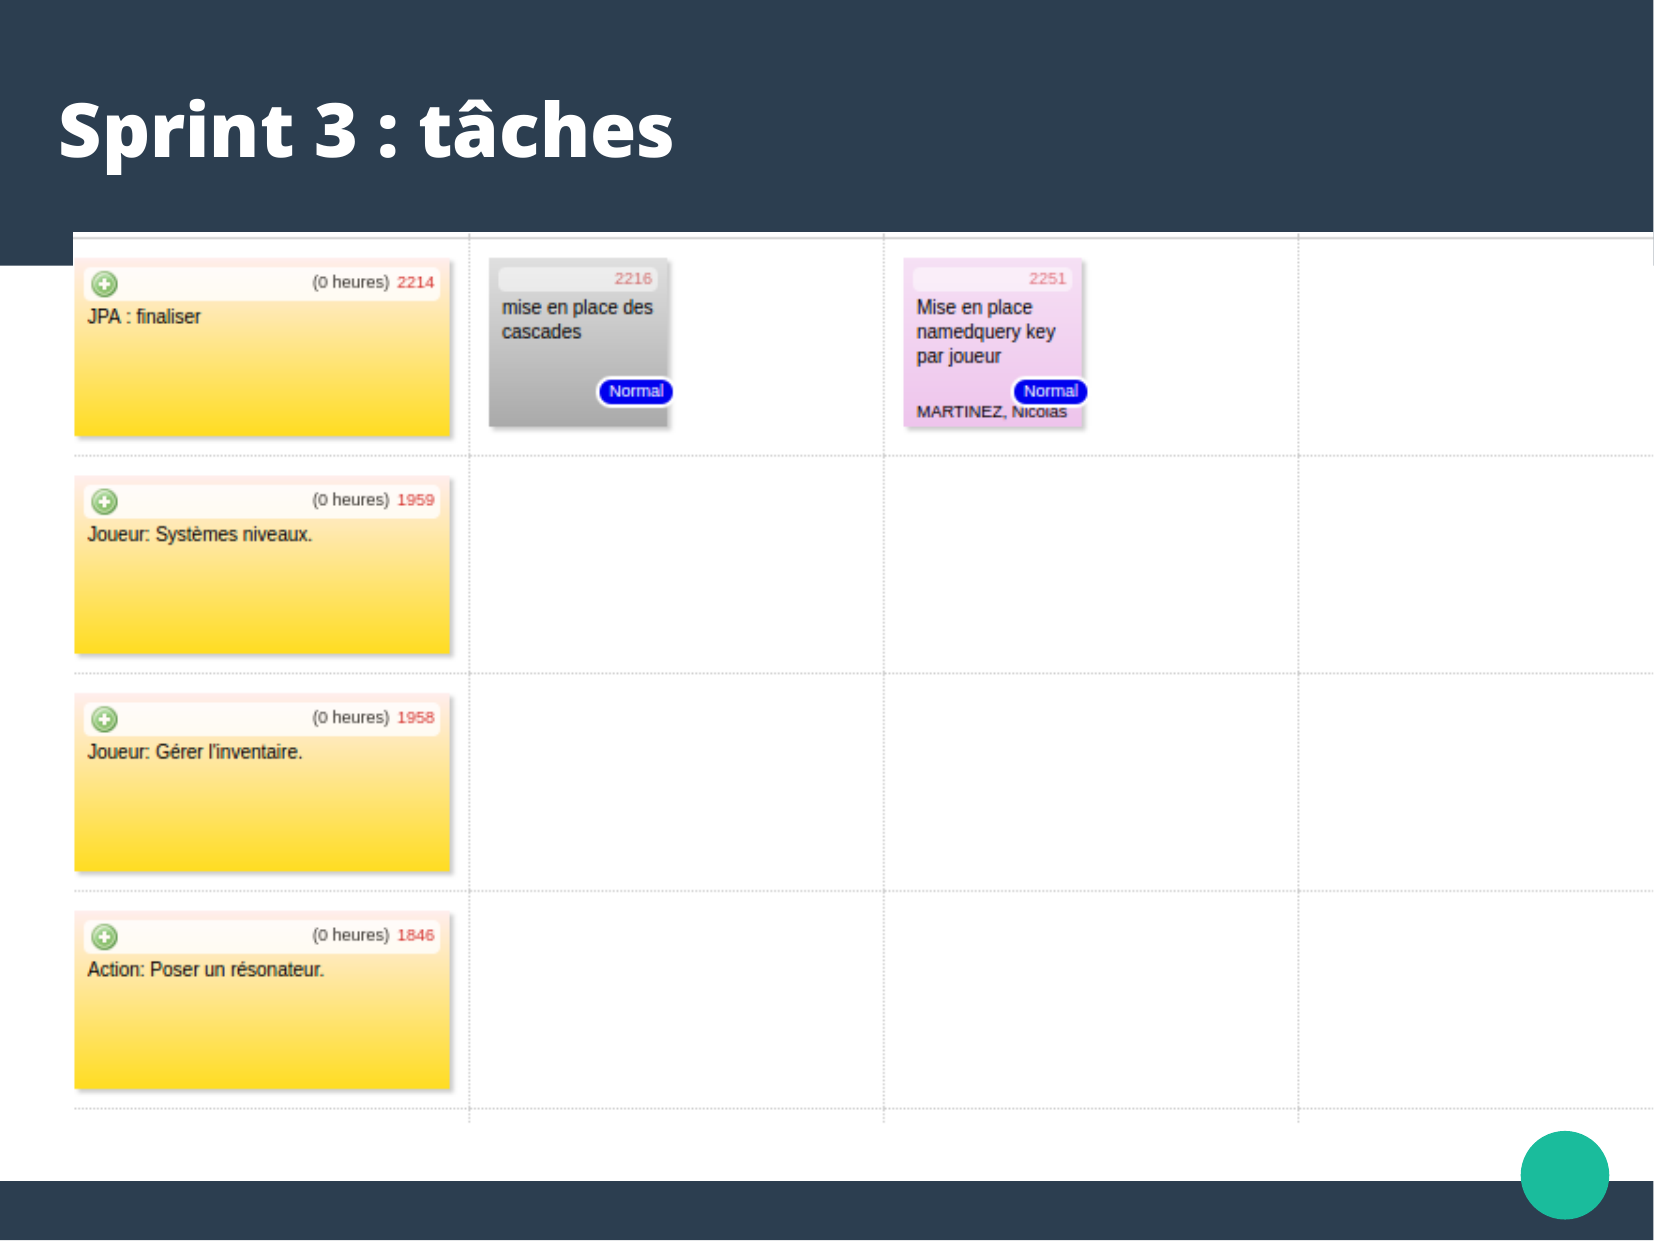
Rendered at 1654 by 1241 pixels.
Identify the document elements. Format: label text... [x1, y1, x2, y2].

picture [73, 232, 1654, 1126]
title Sprint 3 : tâches [59, 49, 1595, 207]
